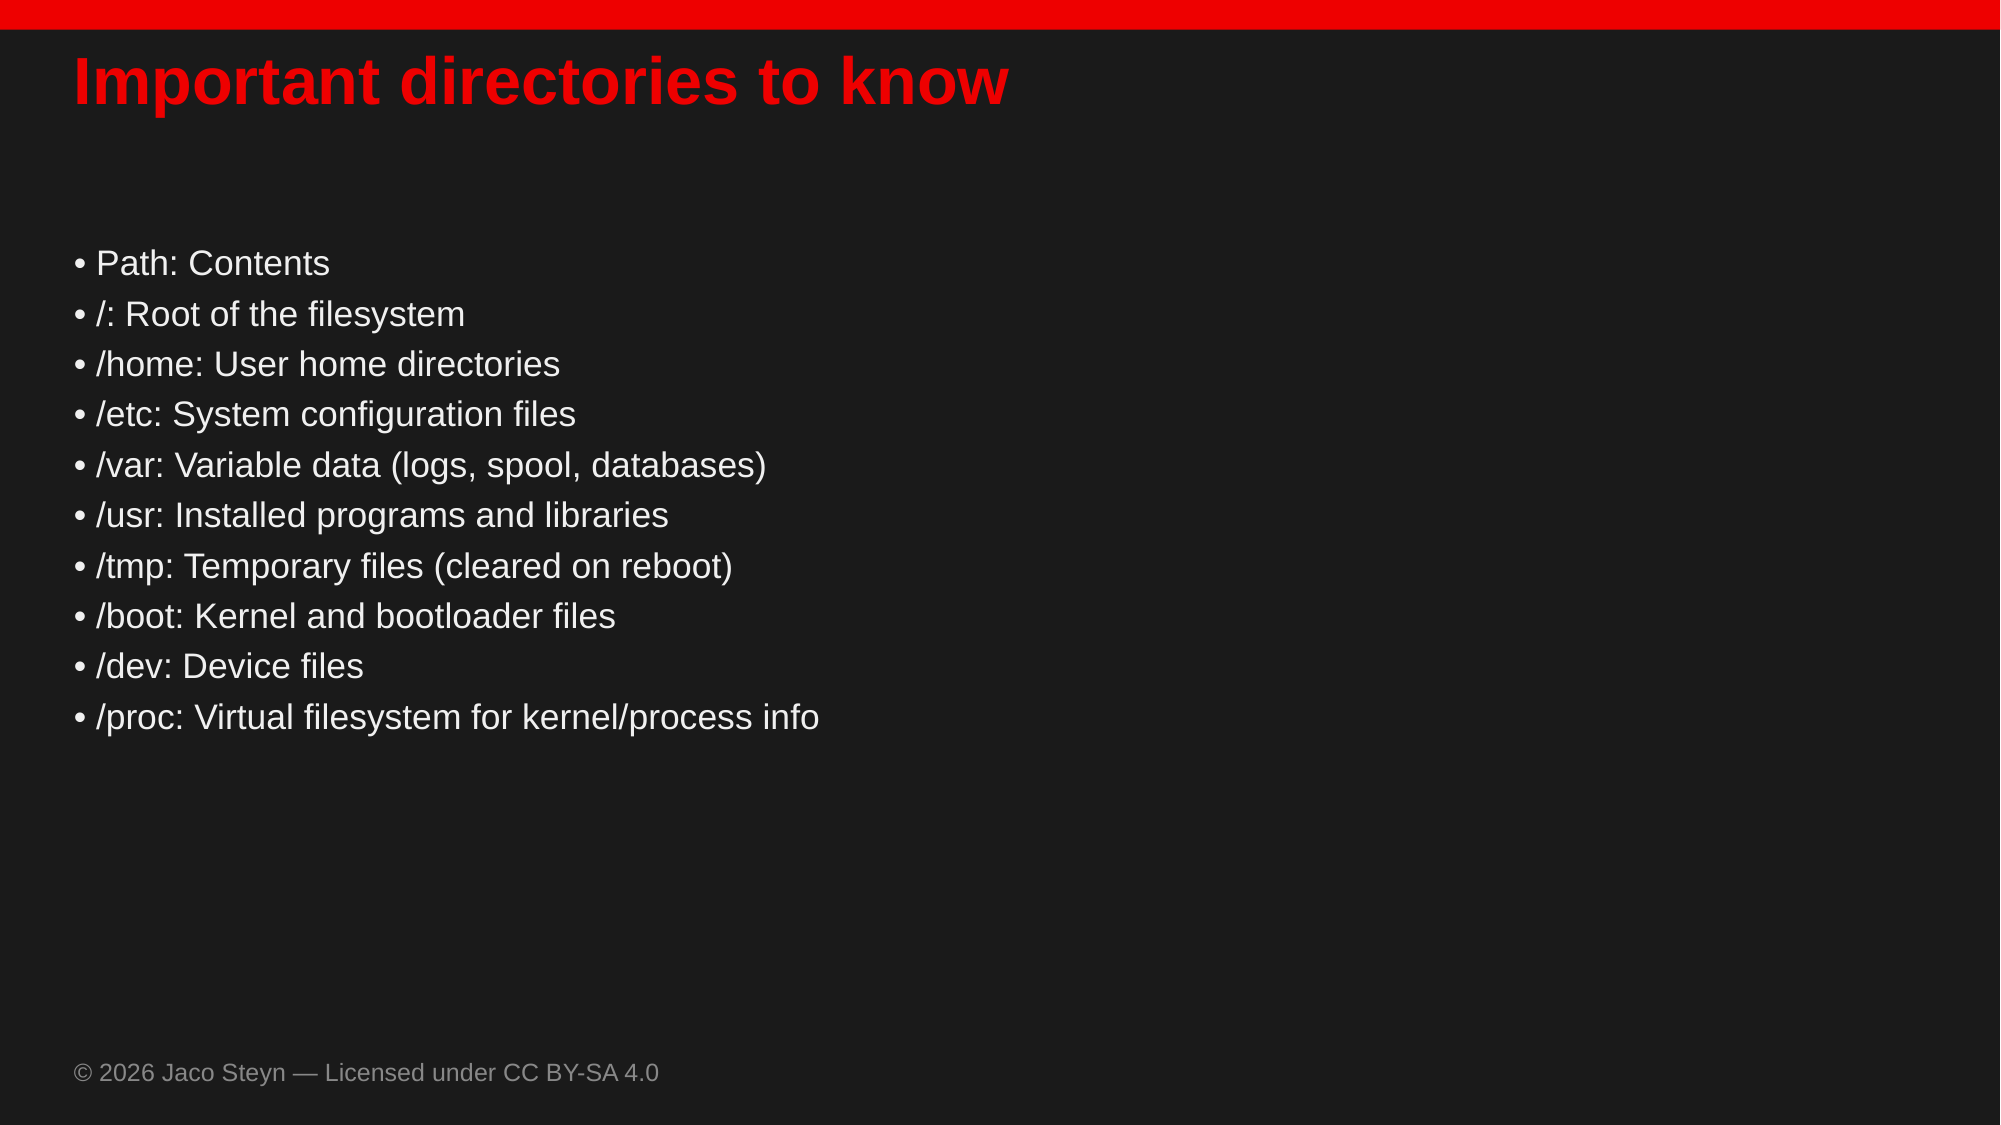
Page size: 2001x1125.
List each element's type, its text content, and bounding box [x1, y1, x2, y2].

text_box Important directories to know [59, 36, 1942, 208]
text_box [0, 0, 2001, 30]
text_box © 2026 Jaco Steyn — Licensed under CC BY-SA 4.0 [59, 1051, 1942, 1093]
text_box • Path: Contents • /: Root of the filesystem • /home: User home directories • /etc: System configuration files • /var: Variable data (logs, spool, databases) • /usr: Installed programs and libraries • /tmp: Temporary files (cleared on reboot) • /boot: Kernel and bootloader files • /dev: Device files • /proc: Virtual filesystem for kernel/process info [59, 236, 1942, 1037]
